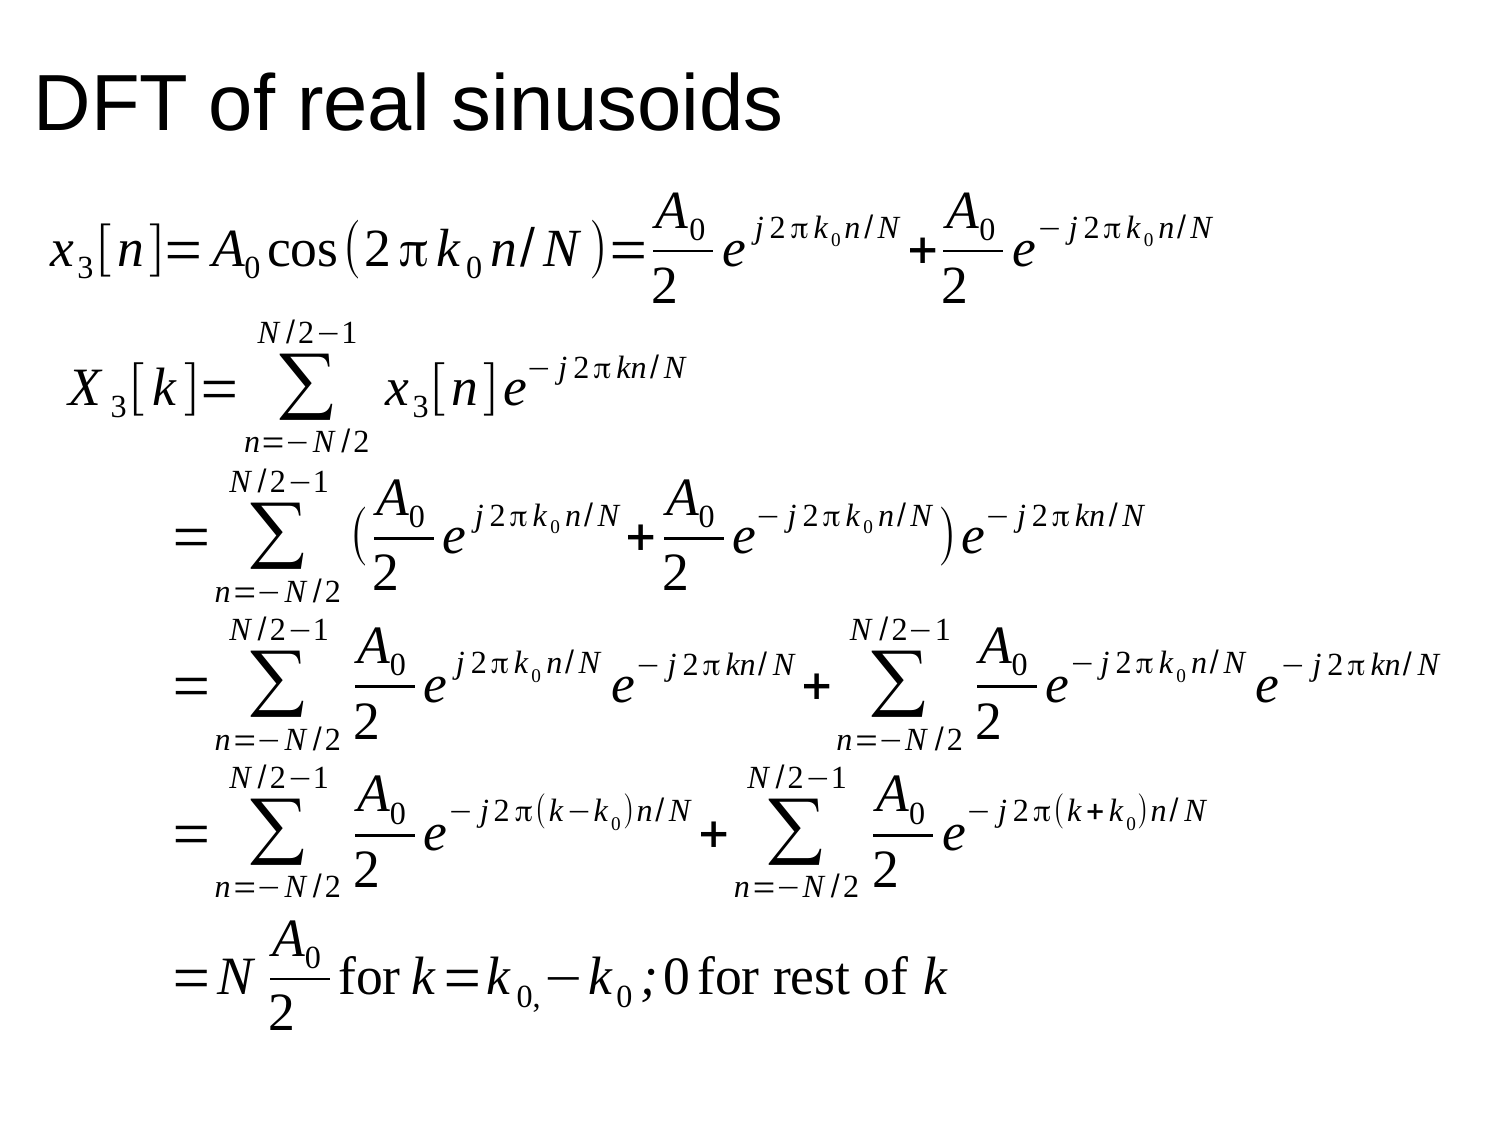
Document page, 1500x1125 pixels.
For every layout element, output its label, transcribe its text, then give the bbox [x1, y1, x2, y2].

title DFT of real sinusoids [33, 9, 1384, 197]
chart [39, 179, 1450, 1044]
